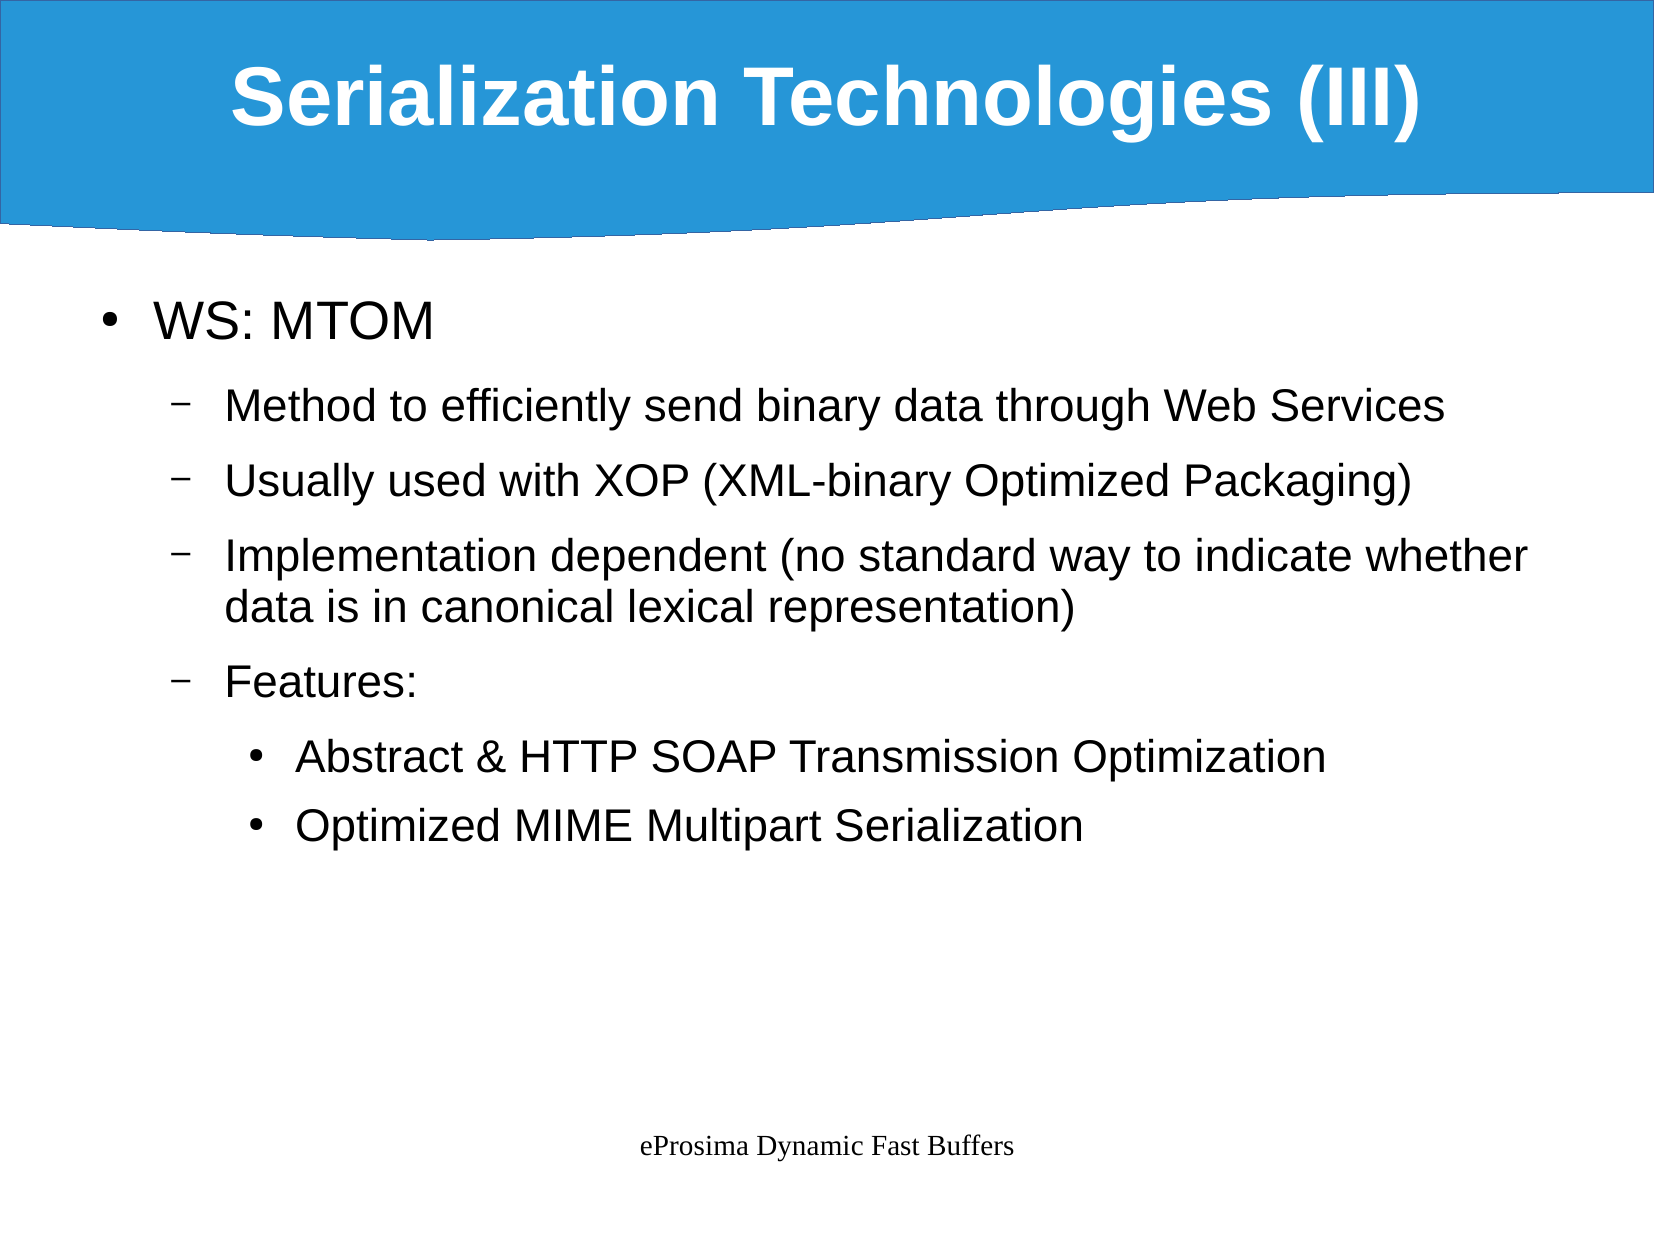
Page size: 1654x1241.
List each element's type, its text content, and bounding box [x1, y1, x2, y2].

text_box Serialization Technologies (III) [0, 0, 1654, 241]
list WS: MTOM Method to efficiently send binary data through Web Services Usually used with XOP (XML-binary Optimized Packaging) Implementation dependent (no standard way to indicate whether data is in canonical lexical representation) Features: Abstract & HTTP SOAP Transmission Optimization Optimized MIME Multipart Serialization [82, 290, 1571, 1141]
